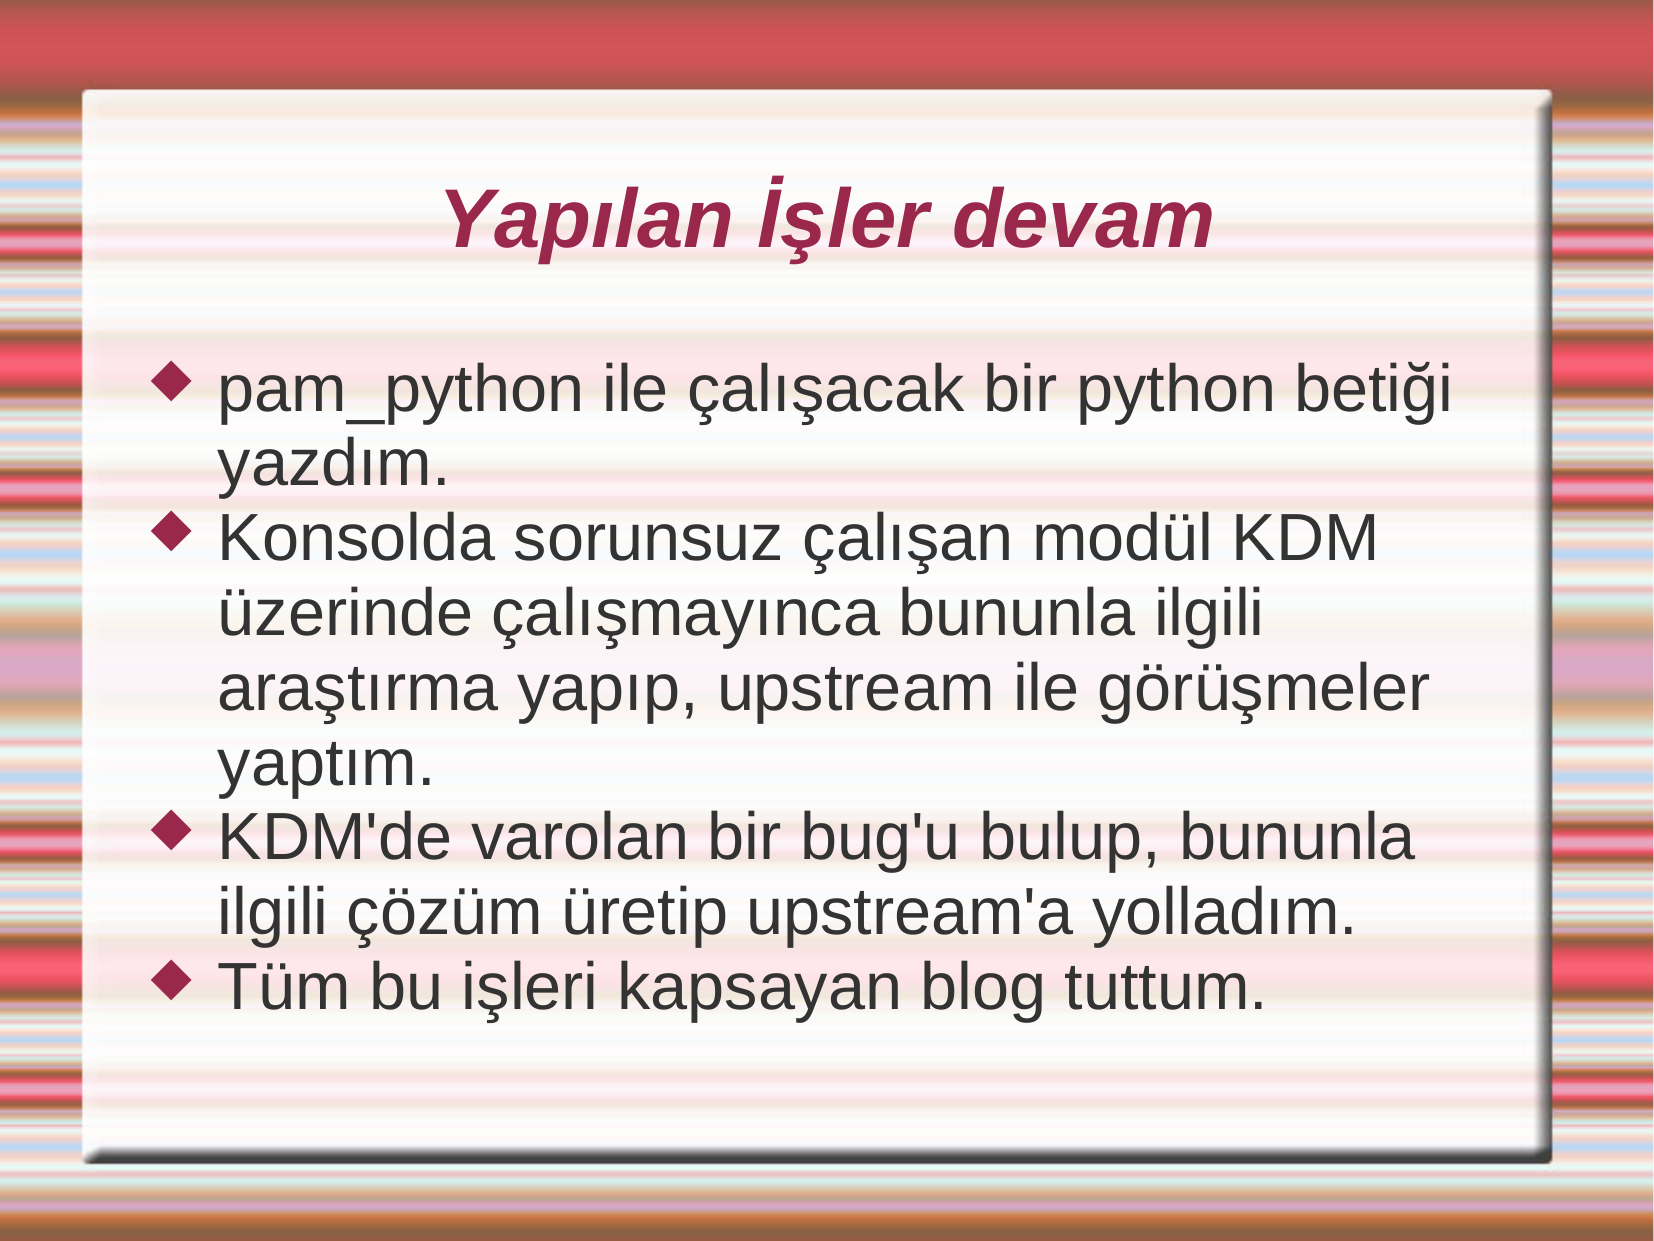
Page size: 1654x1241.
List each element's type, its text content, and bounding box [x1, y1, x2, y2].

list pam_python ile çalışacak bir python betiği yazdım. Konsolda sorunsuz çalışan modül KDM üzerinde çalışmayınca bununla ilgili araştırma yapıp, upstream ile görüşmeler yaptım. KDM'de varolan bir bug'u bulup, bununla ilgili çözüm üretip upstream'a yolladım. Tüm bu işleri kapsayan blog tuttum. [134, 350, 1516, 1133]
title Yapılan İşler devam [121, 114, 1534, 322]
picture [0, 0, 1654, 1241]
